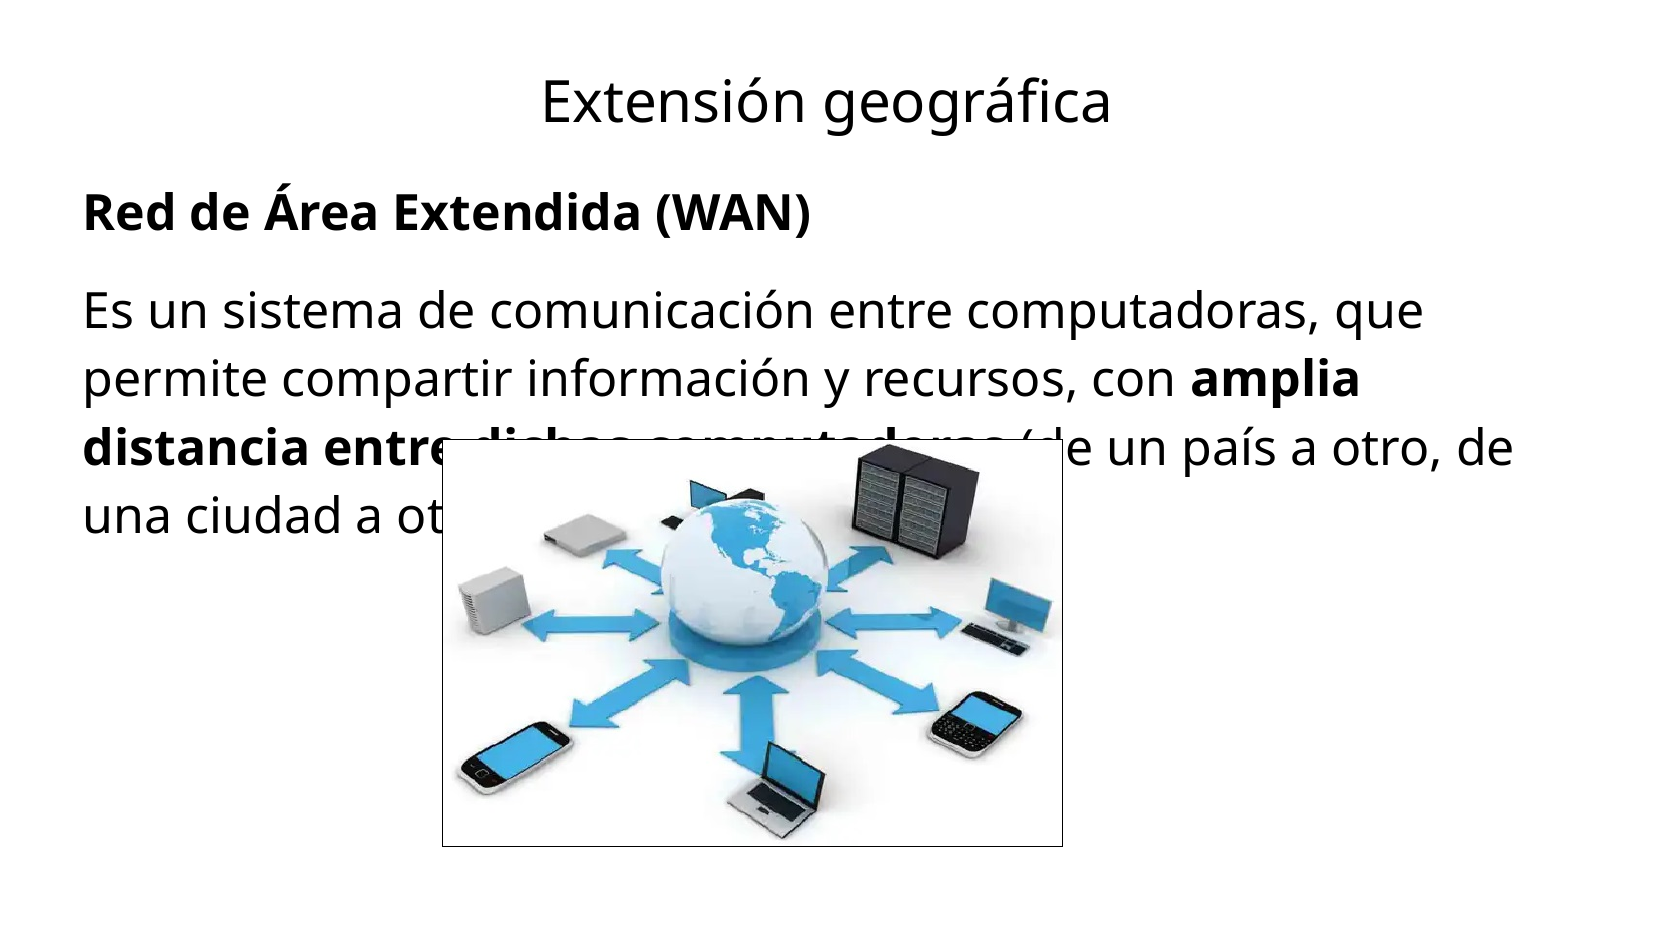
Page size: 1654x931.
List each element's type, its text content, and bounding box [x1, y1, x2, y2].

title Extensión geográfica [82, 29, 1571, 170]
list Red de Área Extendida (WAN) Es un sistema de comunicación entre computadoras, que permite compartir información y recursos, con amplia distancia entre dichas computadoras (de un país a otro, de una ciudad a otra, etc.) [82, 177, 1565, 886]
picture [442, 439, 1063, 847]
